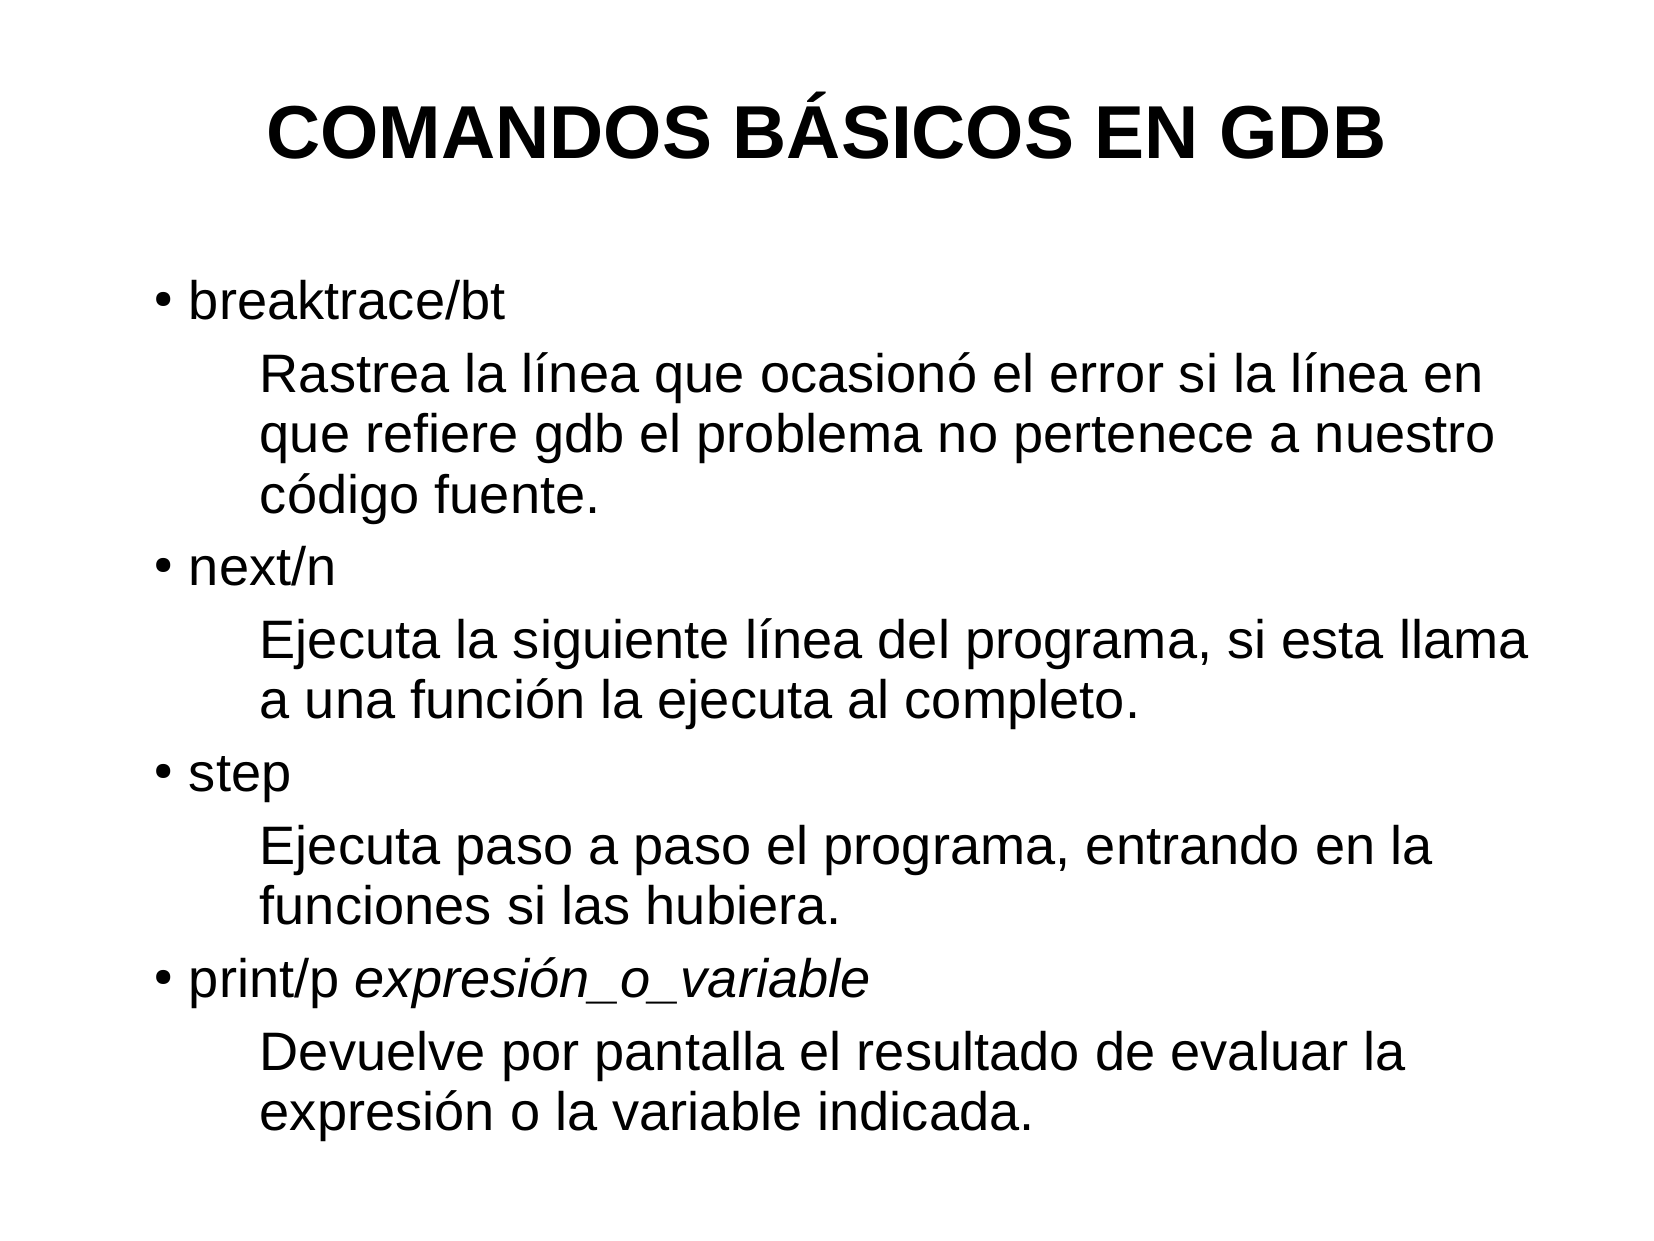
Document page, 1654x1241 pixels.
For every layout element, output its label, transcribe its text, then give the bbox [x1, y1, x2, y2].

subtitle breaktrace/bt Rastrea la línea que ocasionó el error si la línea en que refiere gdb el problema no pertenece a nuestro código fuente. next/n Ejecuta la siguiente línea del programa, si esta llama a una función la ejecuta al completo. step Ejecuta paso a paso el programa, entrando en la funciones si las hubiera. print/p expresión_o_variable Devuelve por pantalla el resultado de evaluar la expresión o la variable indicada. [153, 270, 1548, 1241]
title COMANDOS BÁSICOS EN GDB [82, 29, 1571, 237]
